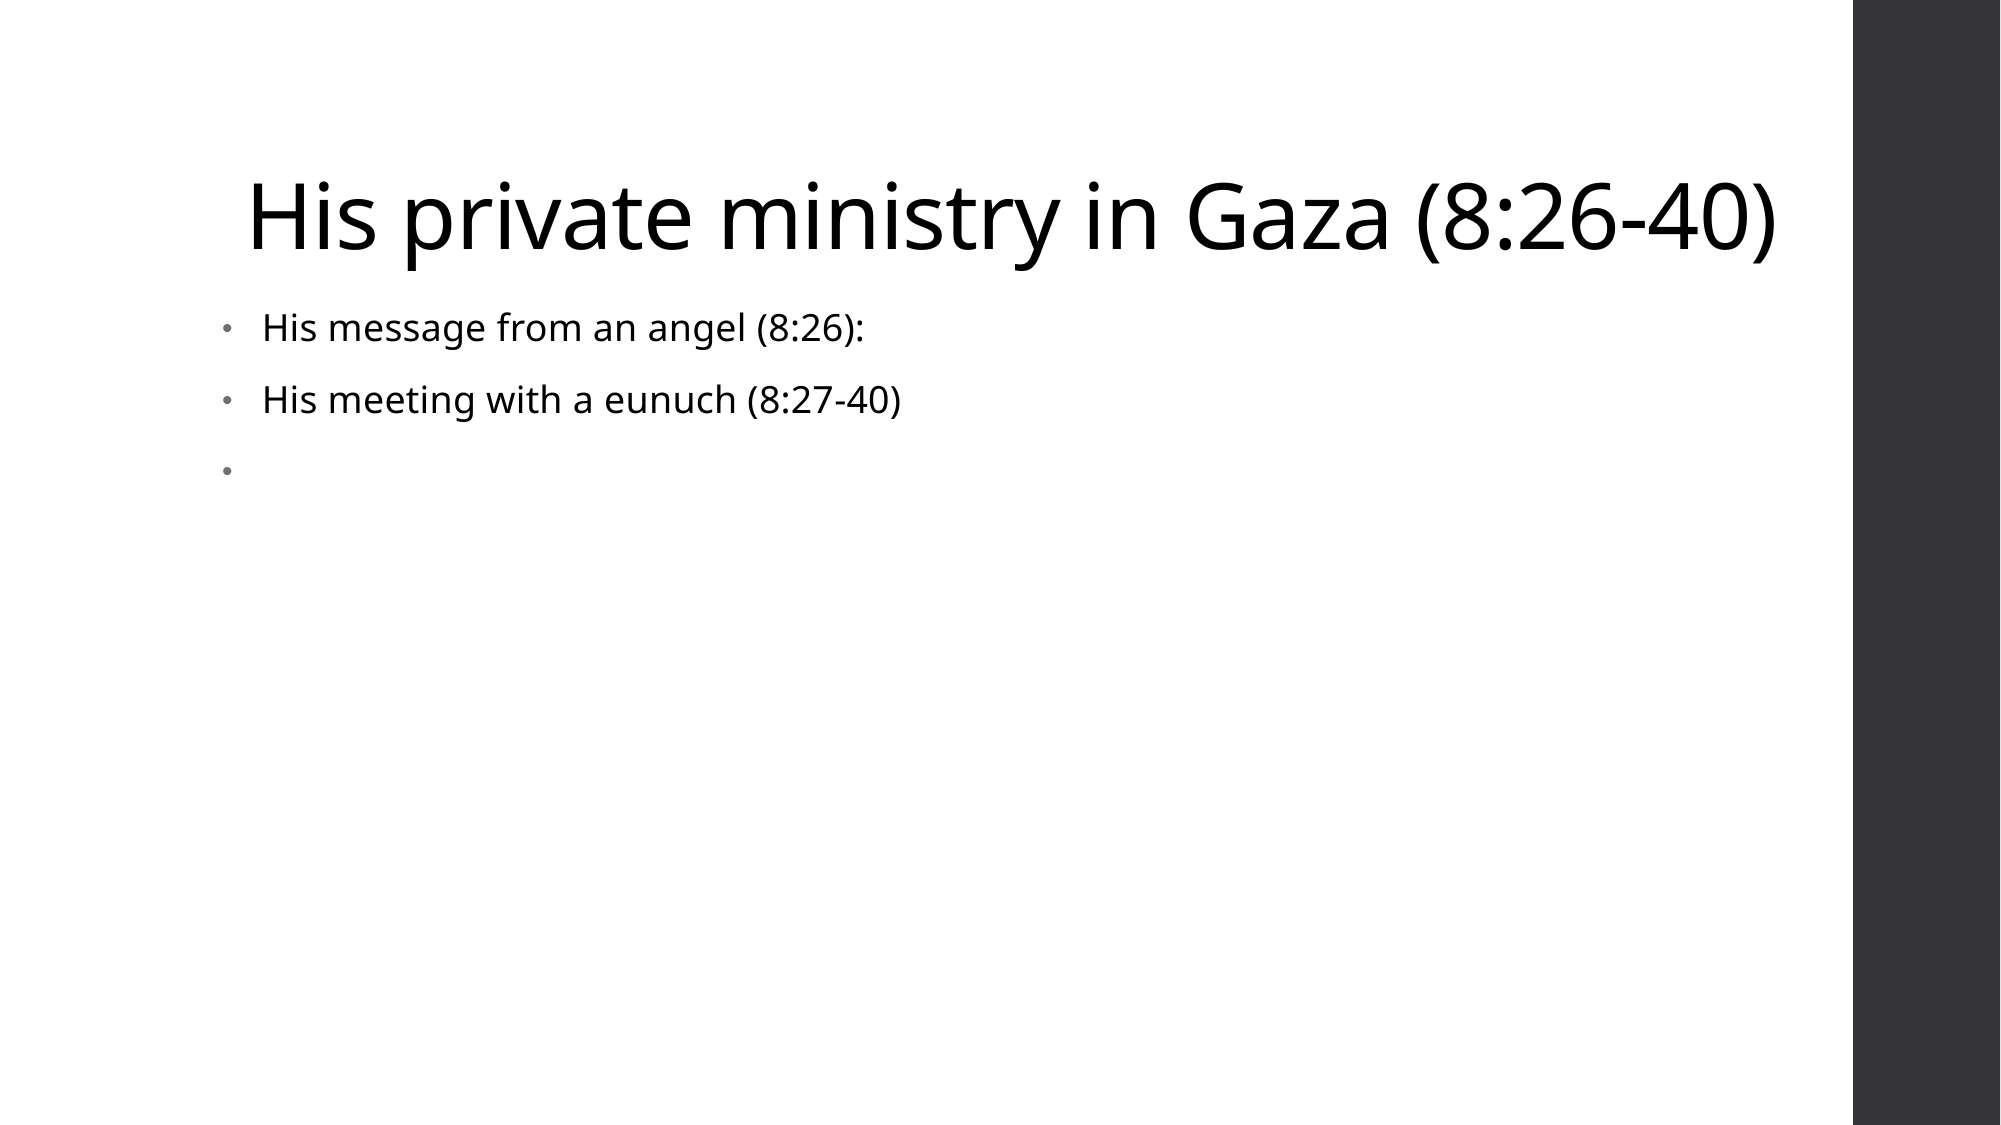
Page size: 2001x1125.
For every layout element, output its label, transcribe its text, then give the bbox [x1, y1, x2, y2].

list His message from an angel (8:26): His meeting with a eunuch (8:27-40) [206, 299, 1617, 1014]
title His private ministry in Gaza (8:26-40) [206, 60, 1797, 278]
